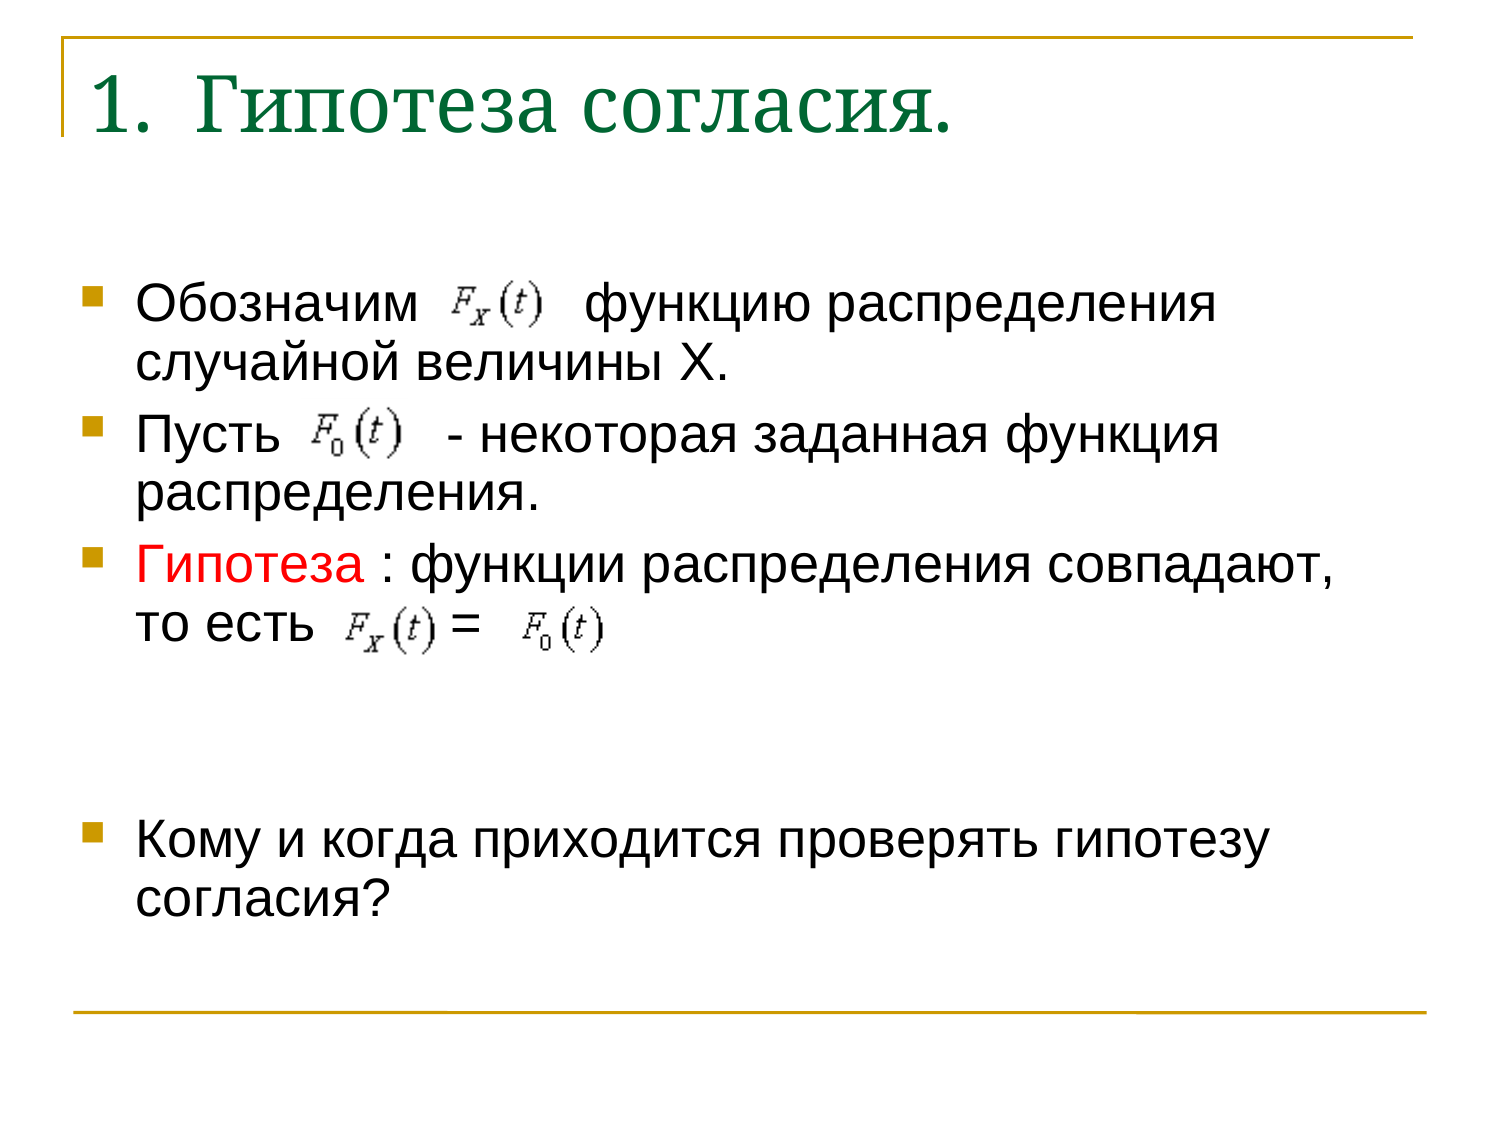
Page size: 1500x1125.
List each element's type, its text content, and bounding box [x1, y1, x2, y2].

title 1. Гипотеза согласия. [75, 45, 1426, 233]
picture [442, 271, 550, 338]
picture [301, 397, 408, 470]
picture [336, 597, 443, 665]
picture [513, 597, 609, 663]
list Обозначим функцию распределения случайной величины Х. Пусть - некоторая заданная функция распределения. Гипотеза : функции распределения совпадают, то есть = Кому и когда приходится проверять гипотезу согласия? [64, 267, 1415, 1011]
